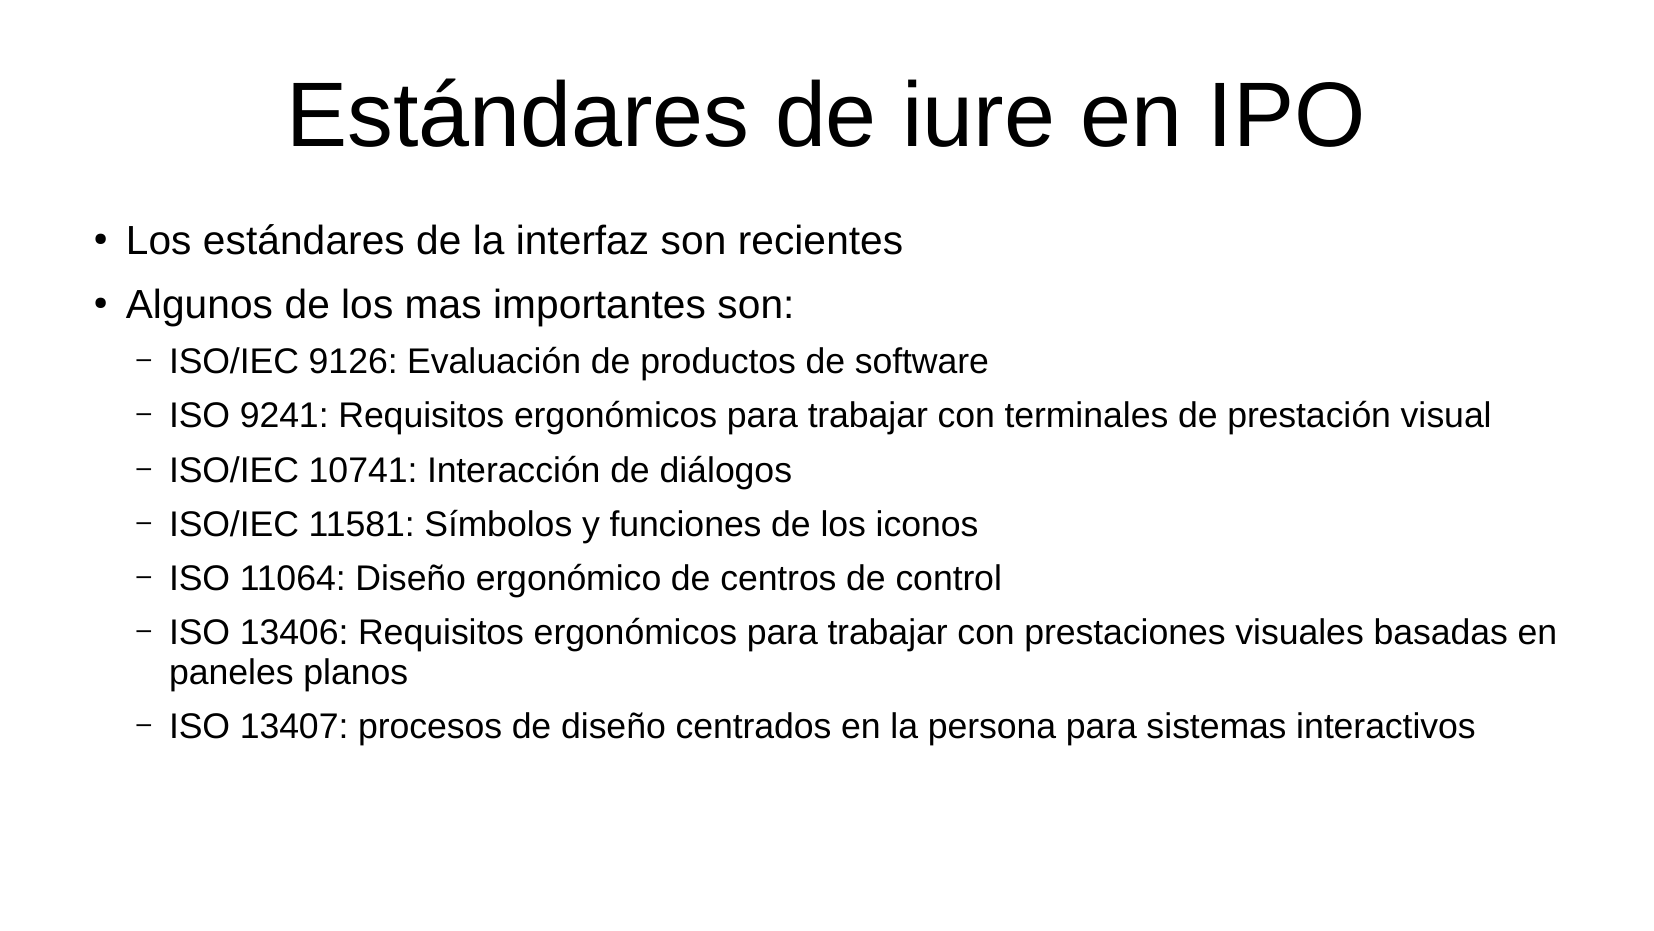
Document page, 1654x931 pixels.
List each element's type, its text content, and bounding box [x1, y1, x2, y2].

title Estándares de iure en IPO [82, 37, 1571, 193]
list Los estándares de la interfaz son recientes Algunos de los mas importantes son: ISO/IEC 9126: Evaluación de productos de software ISO 9241: Requisitos ergonómicos para trabajar con terminales de prestación visual ISO/IEC 10741: Interacción de diálogos ISO/IEC 11581: Símbolos y funciones de los iconos ISO 11064: Diseño ergonómico de centros de control ISO 13406: Requisitos ergonómicos para trabajar con prestaciones visuales basadas en paneles planos ISO 13407: procesos de diseño centrados en la persona para sistemas interactivos [82, 217, 1571, 758]
